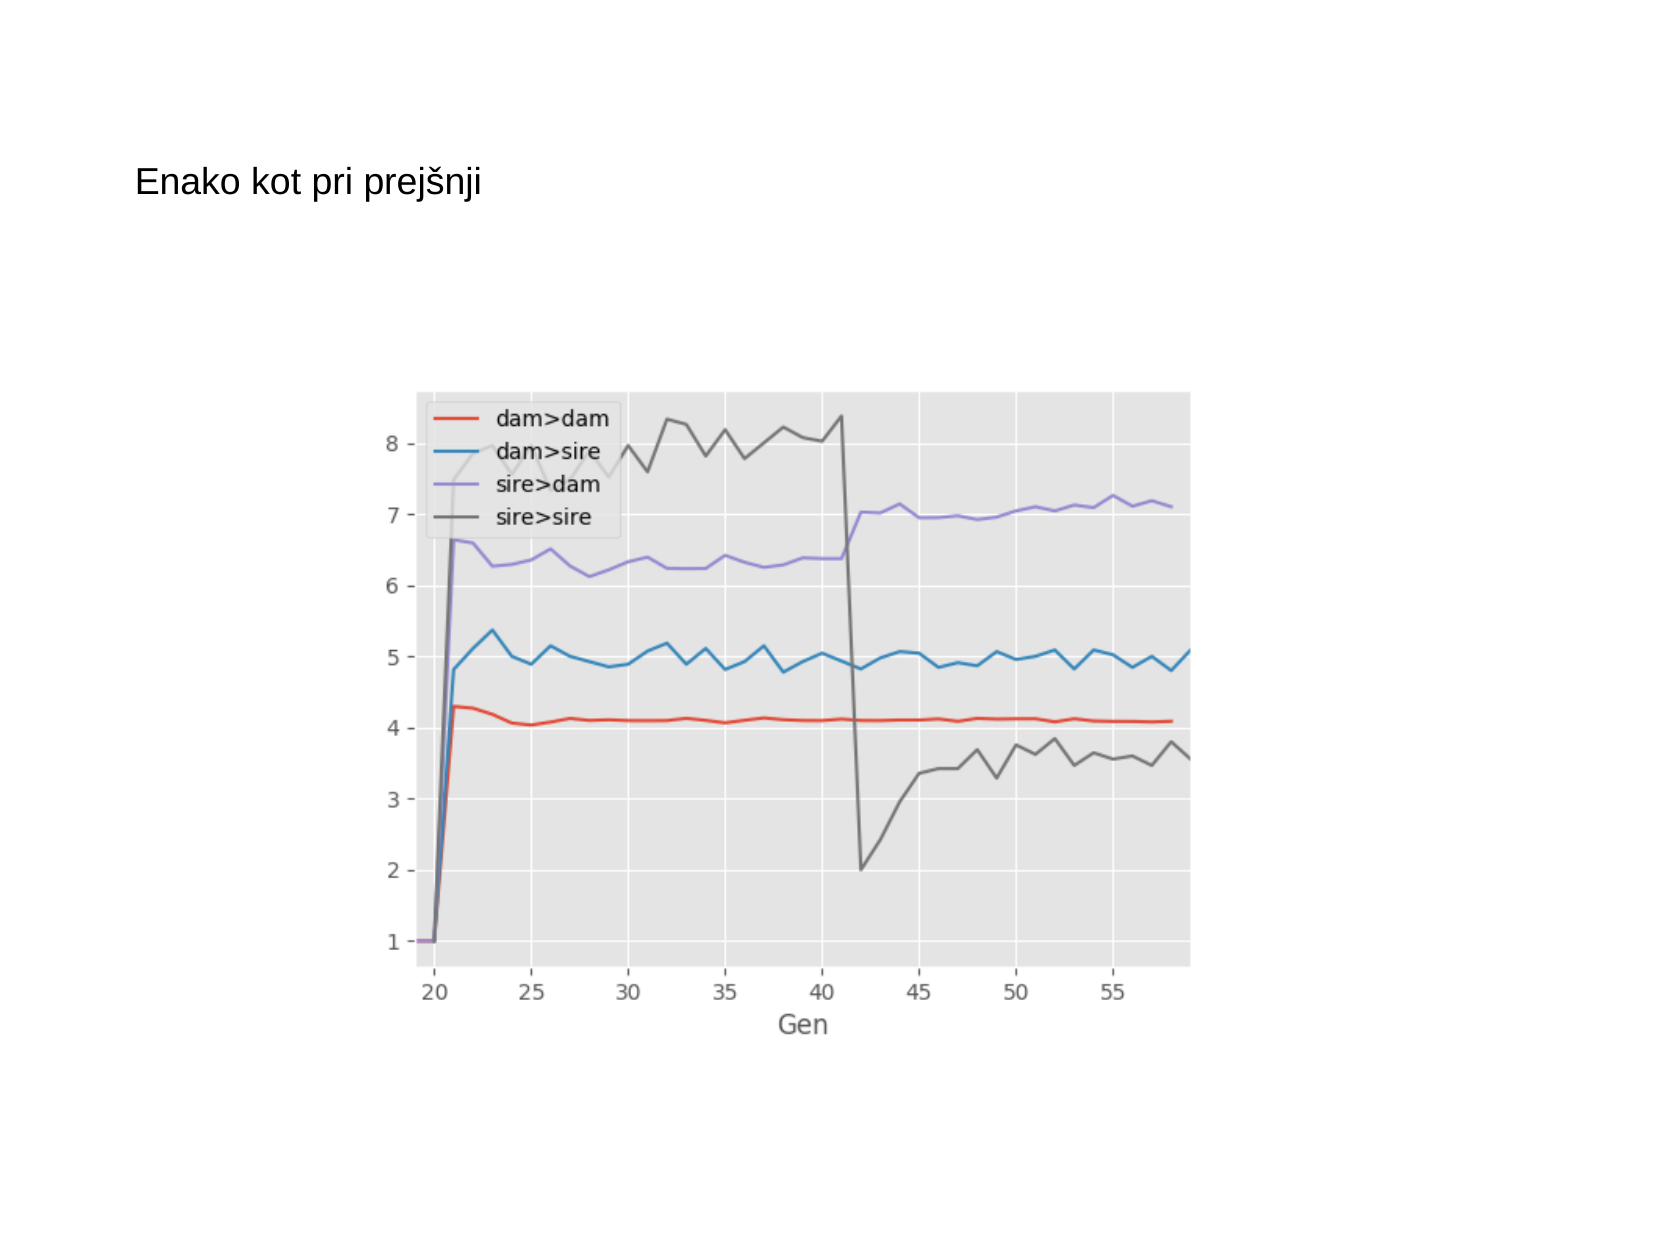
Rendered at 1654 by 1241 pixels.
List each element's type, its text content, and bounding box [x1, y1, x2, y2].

text_box Enako kot pri prejšnji [120, 153, 1081, 211]
picture [290, 300, 1291, 1051]
